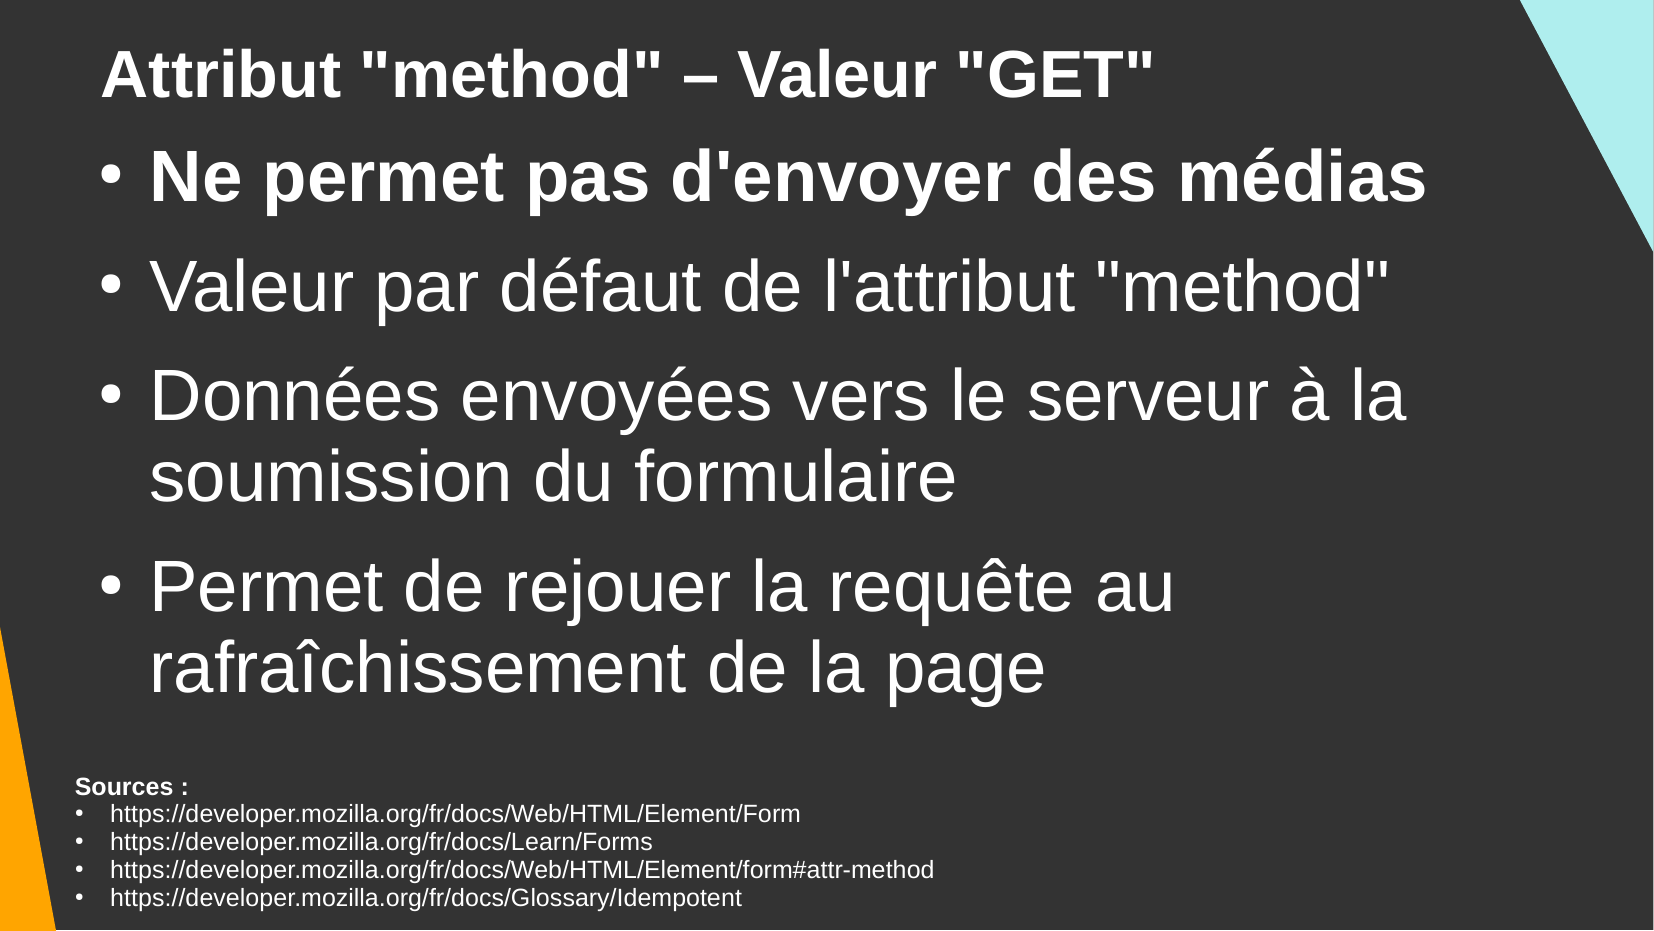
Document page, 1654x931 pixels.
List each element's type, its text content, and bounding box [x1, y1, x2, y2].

text_box [0, 627, 57, 931]
text_box [1519, 0, 1654, 254]
text_box Sources : https://developer.mozilla.org/fr/docs/Web/HTML/Element/Form https://developer.mozilla.org/fr/docs/Learn/Forms https://developer.mozilla.org/fr/docs/Web/HTML/Element/form#attr-method https://developer.mozilla.org/fr/docs/Glossary/Idempotent [60, 764, 1546, 920]
list Ne permet pas d'envoyer des médias Valeur par défaut de l'attribut "method" Données envoyées vers le serveur à la soumission du formulaire Permet de rejouer la requête au rafraîchissement de la page [80, 135, 1605, 709]
title Attribut "method" – Valeur "GET" [82, 37, 1571, 114]
